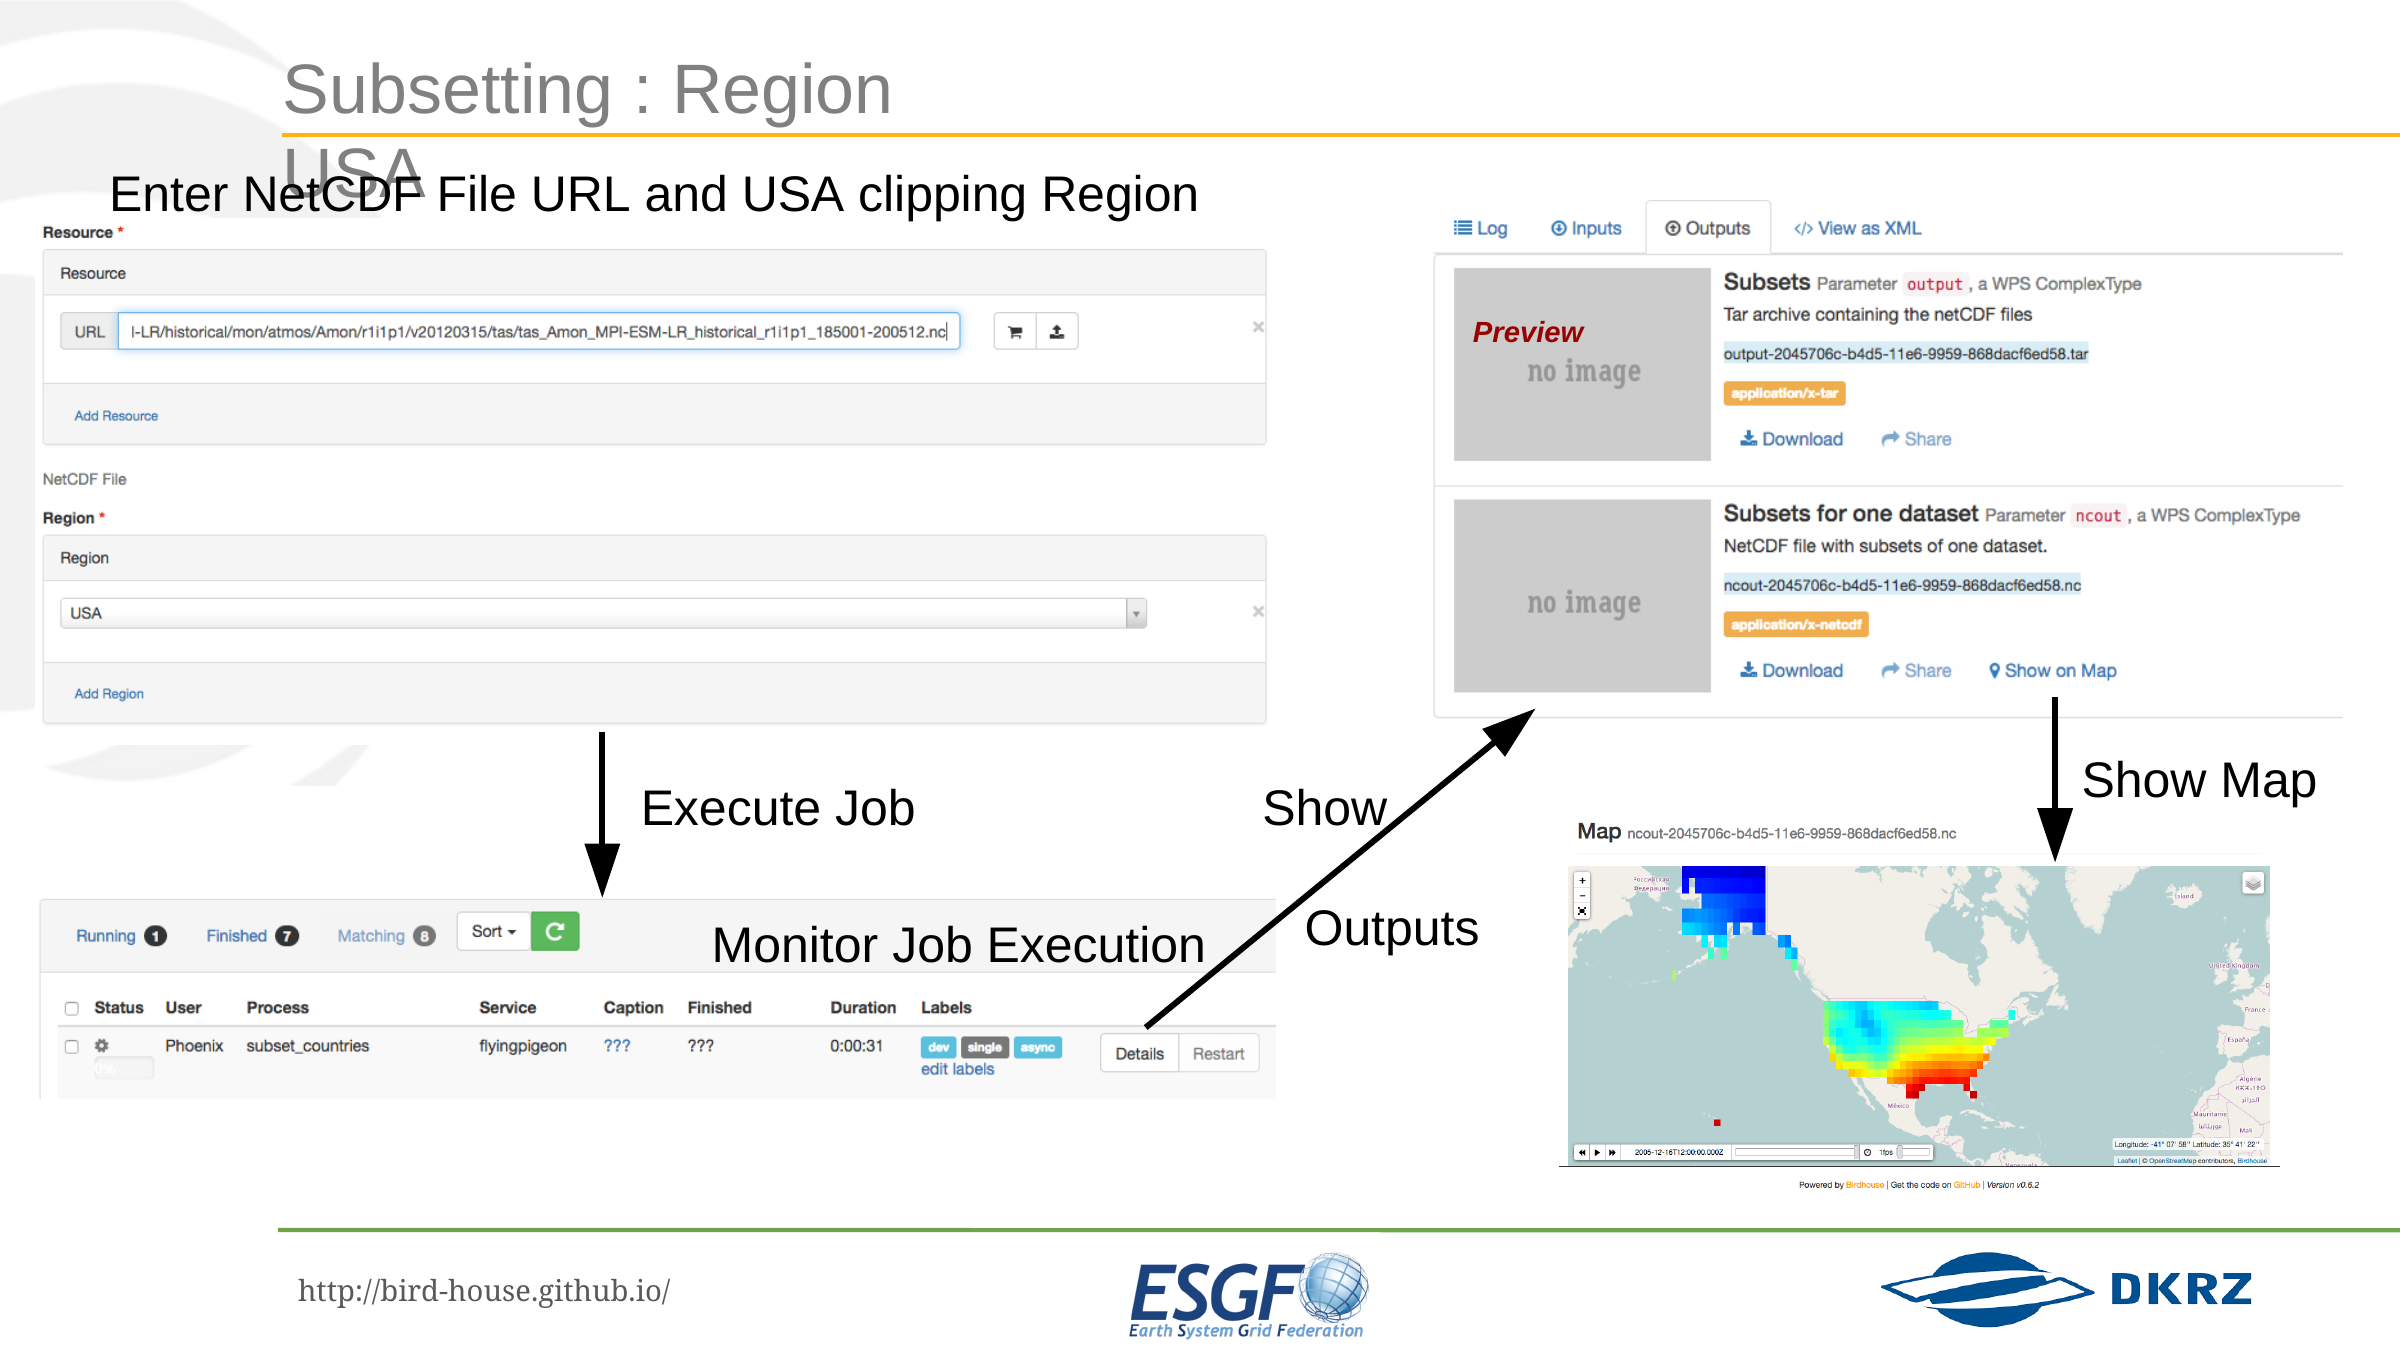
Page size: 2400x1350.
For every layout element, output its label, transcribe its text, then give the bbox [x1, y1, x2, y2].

title Subsetting : Region USA [268, 35, 1069, 146]
picture [35, 885, 1276, 1099]
picture [1559, 814, 2280, 1193]
picture [1417, 200, 2343, 726]
text_box Enter NetCDF File URL and USA clipping Region [94, 153, 1210, 229]
text_box Show Outputs [1247, 767, 1495, 963]
text_box Show Map [2066, 740, 2333, 815]
text_box Preview [1458, 306, 1678, 378]
picture [1879, 1244, 2259, 1335]
picture [0, 0, 1282, 786]
text_box Monitor Job Execution [696, 905, 1222, 981]
text_box Execute Job [625, 767, 931, 843]
picture [1074, 1179, 1418, 1350]
